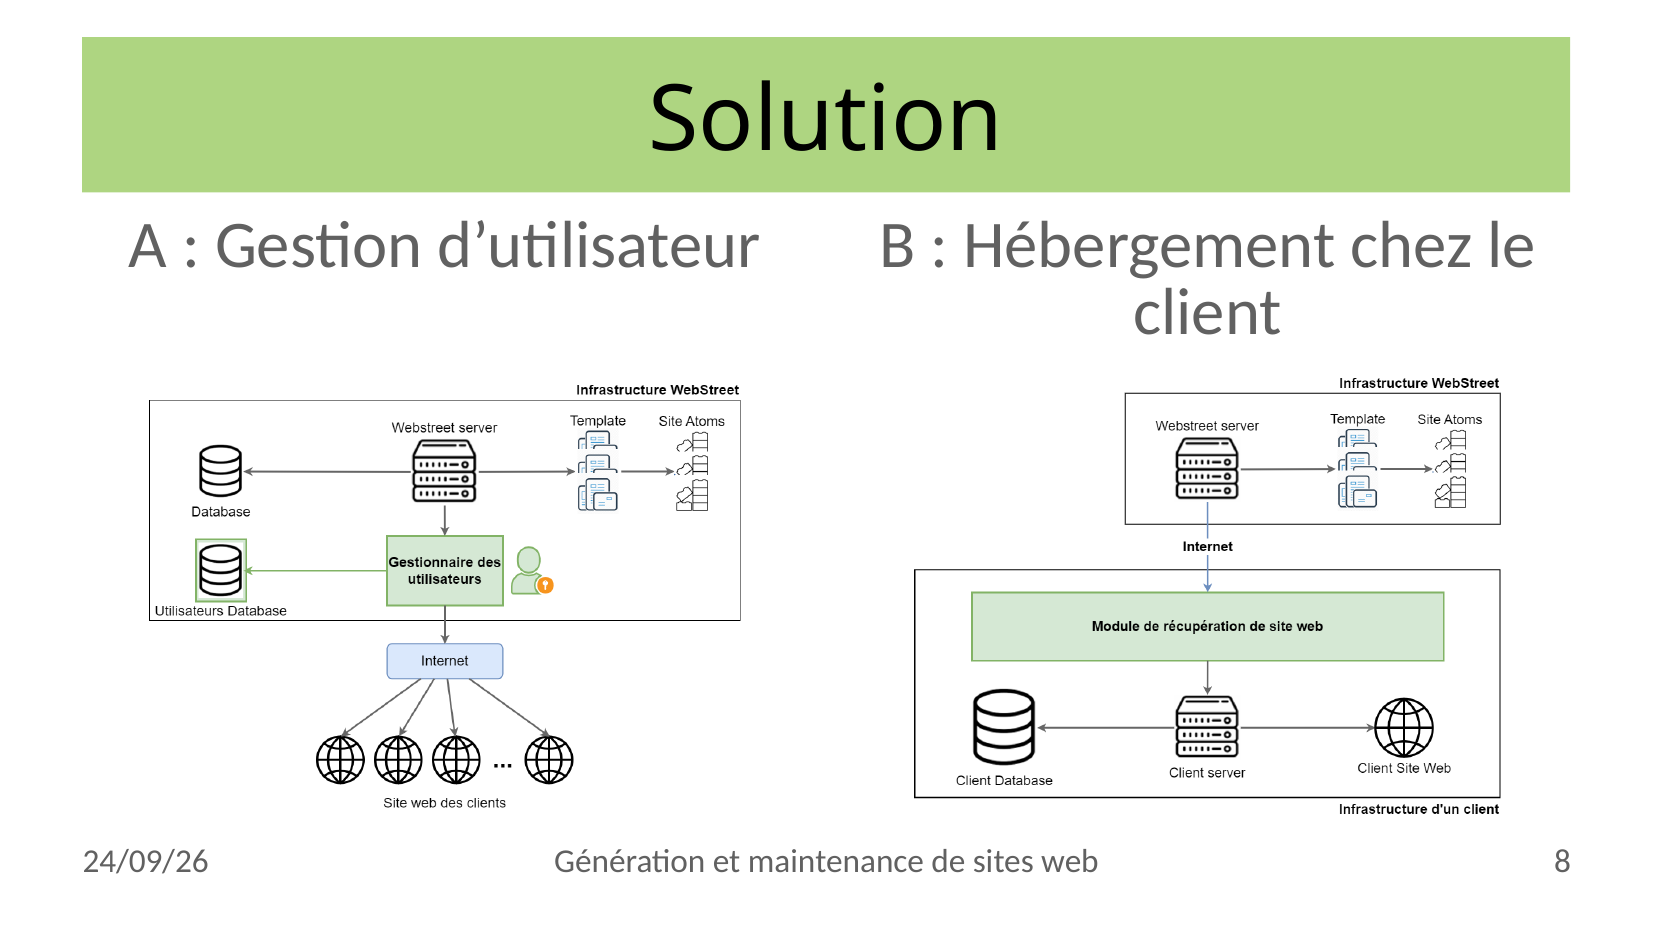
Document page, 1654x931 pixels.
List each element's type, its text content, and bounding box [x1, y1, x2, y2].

list A : Gestion d’utilisateur [82, 217, 809, 325]
list B : Hébergement chez le client [844, 217, 1571, 384]
picture [149, 381, 741, 812]
title Solution [82, 37, 1571, 193]
picture [914, 375, 1501, 818]
